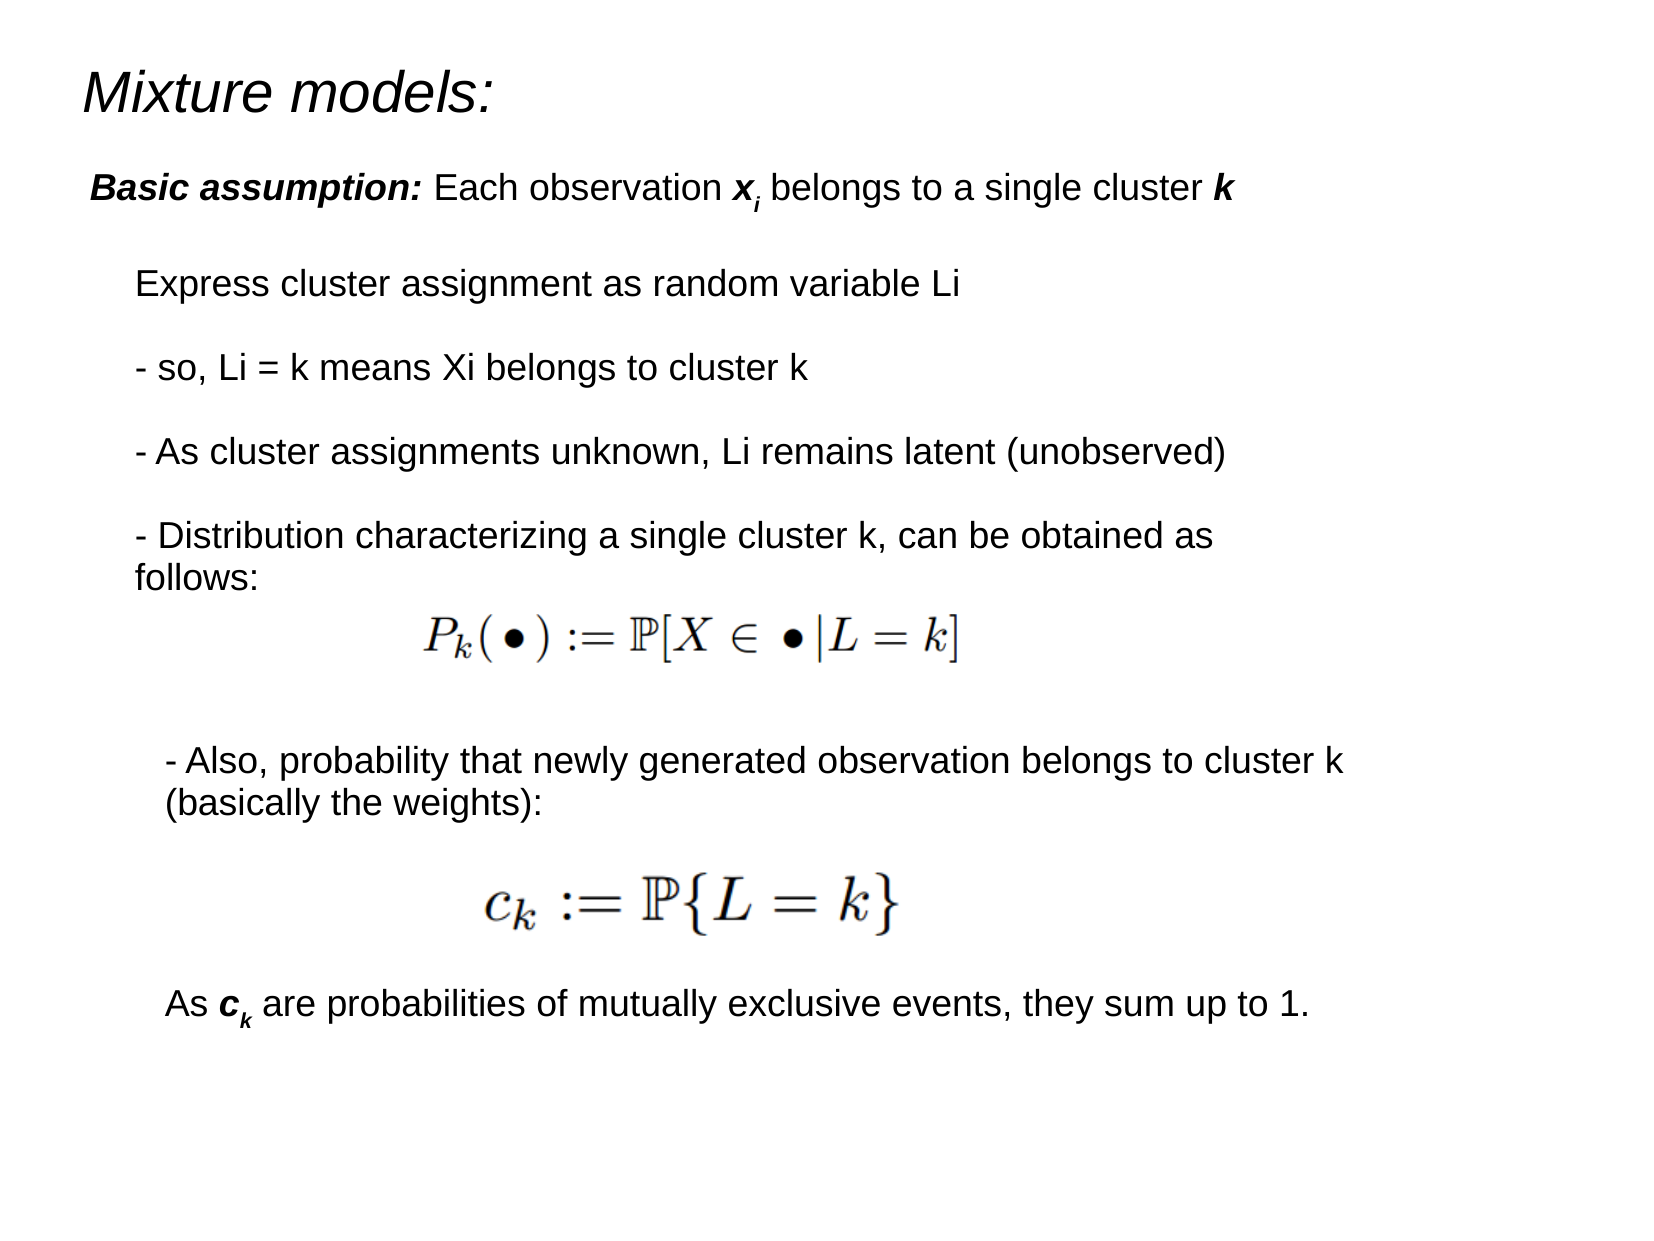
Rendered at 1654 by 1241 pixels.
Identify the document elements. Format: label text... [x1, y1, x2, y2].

text_box Basic assumption: Each observation xi belongs to a single cluster k [75, 159, 1366, 226]
title Mixture models: [82, 49, 736, 136]
text_box As ck are probabilities of mutually exclusive events, they sum up to 1. [150, 975, 1381, 1041]
text_box Express cluster assignment as random variable Li - so, Li = k means Xi belongs to cluster k - As cluster assignments unknown, Li remains latent (unobserved) - Distribution characterizing a single cluster k, can be obtained as follows: [120, 255, 1351, 732]
picture [449, 854, 916, 959]
picture [405, 584, 976, 687]
text_box - Also, probability that newly generated observation belongs to cluster k (basically the weights): [150, 731, 1411, 873]
